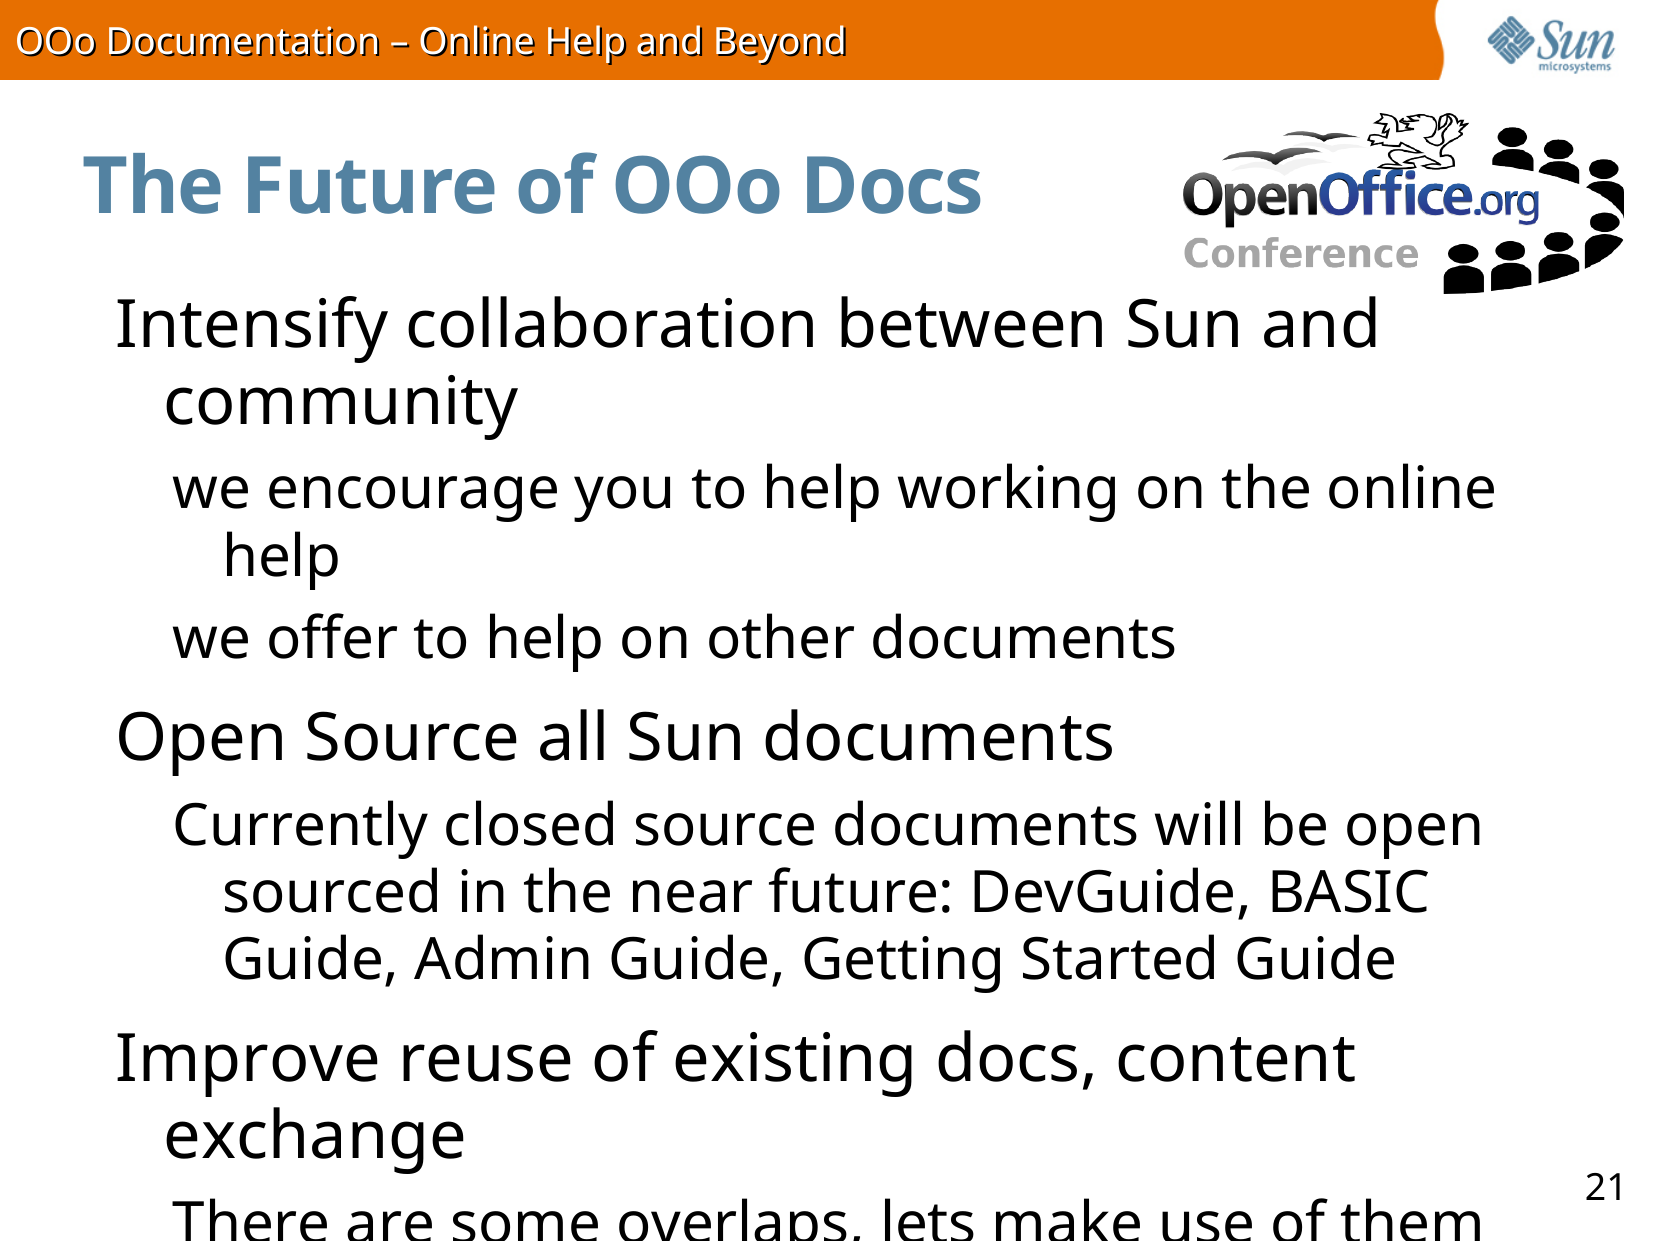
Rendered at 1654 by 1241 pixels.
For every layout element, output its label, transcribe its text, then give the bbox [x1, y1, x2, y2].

list Intensify collaboration between Sun and community we encourage you to help working on the online help we offer to help on other documents Open Source all Sun documents Currently closed source documents will be open sourced in the near future: DevGuide, BASIC Guide, Admin Guide, Getting Started Guide Improve reuse of existing docs, content exchange There are some overlaps, lets make use of them Improve document version tracking and repository Make document versioning and repository more transparent for writers and users [96, 285, 1599, 1221]
picture [1183, 113, 1624, 294]
picture [0, 0, 1654, 80]
title The Future of OOo Docs [82, 135, 1585, 250]
